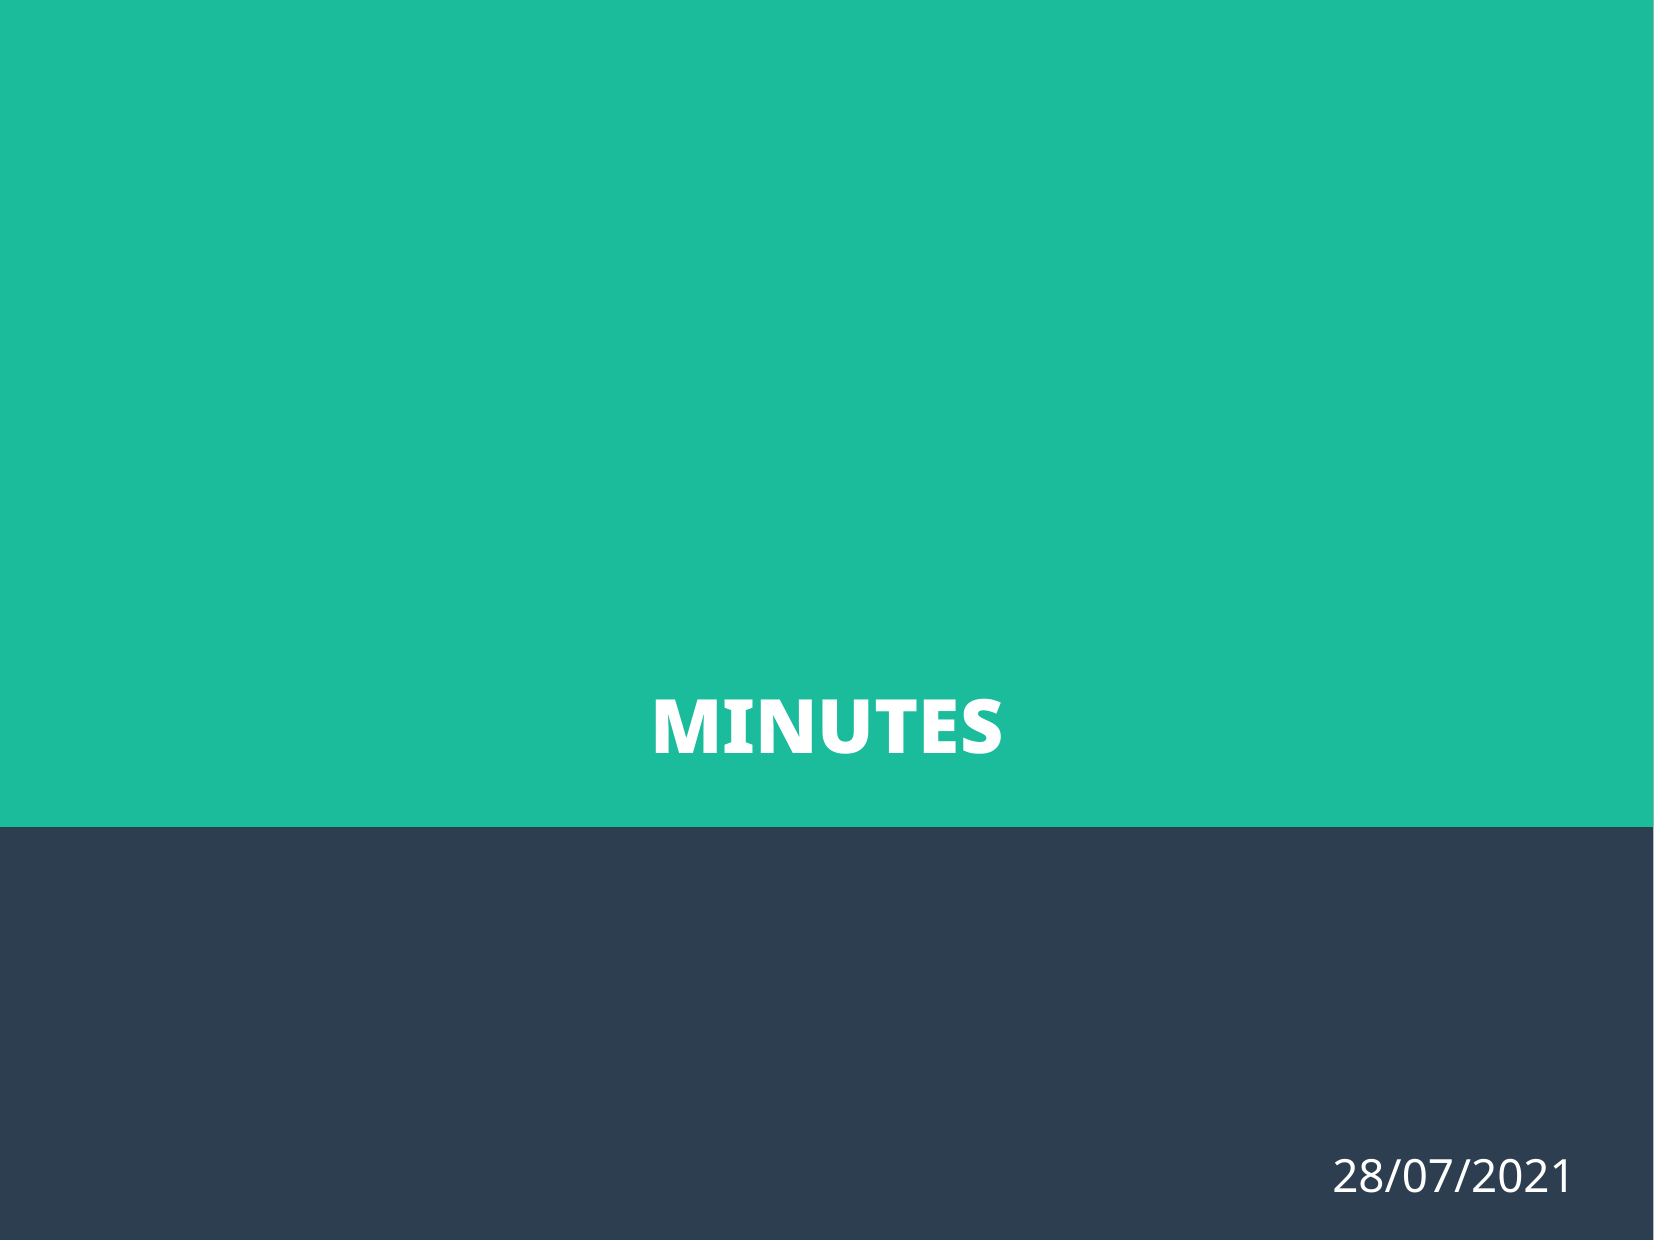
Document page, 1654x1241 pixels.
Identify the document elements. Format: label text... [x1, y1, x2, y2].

subtitle 28/07/2021 [59, 856, 1595, 1182]
title MINUTES [59, 620, 1595, 778]
